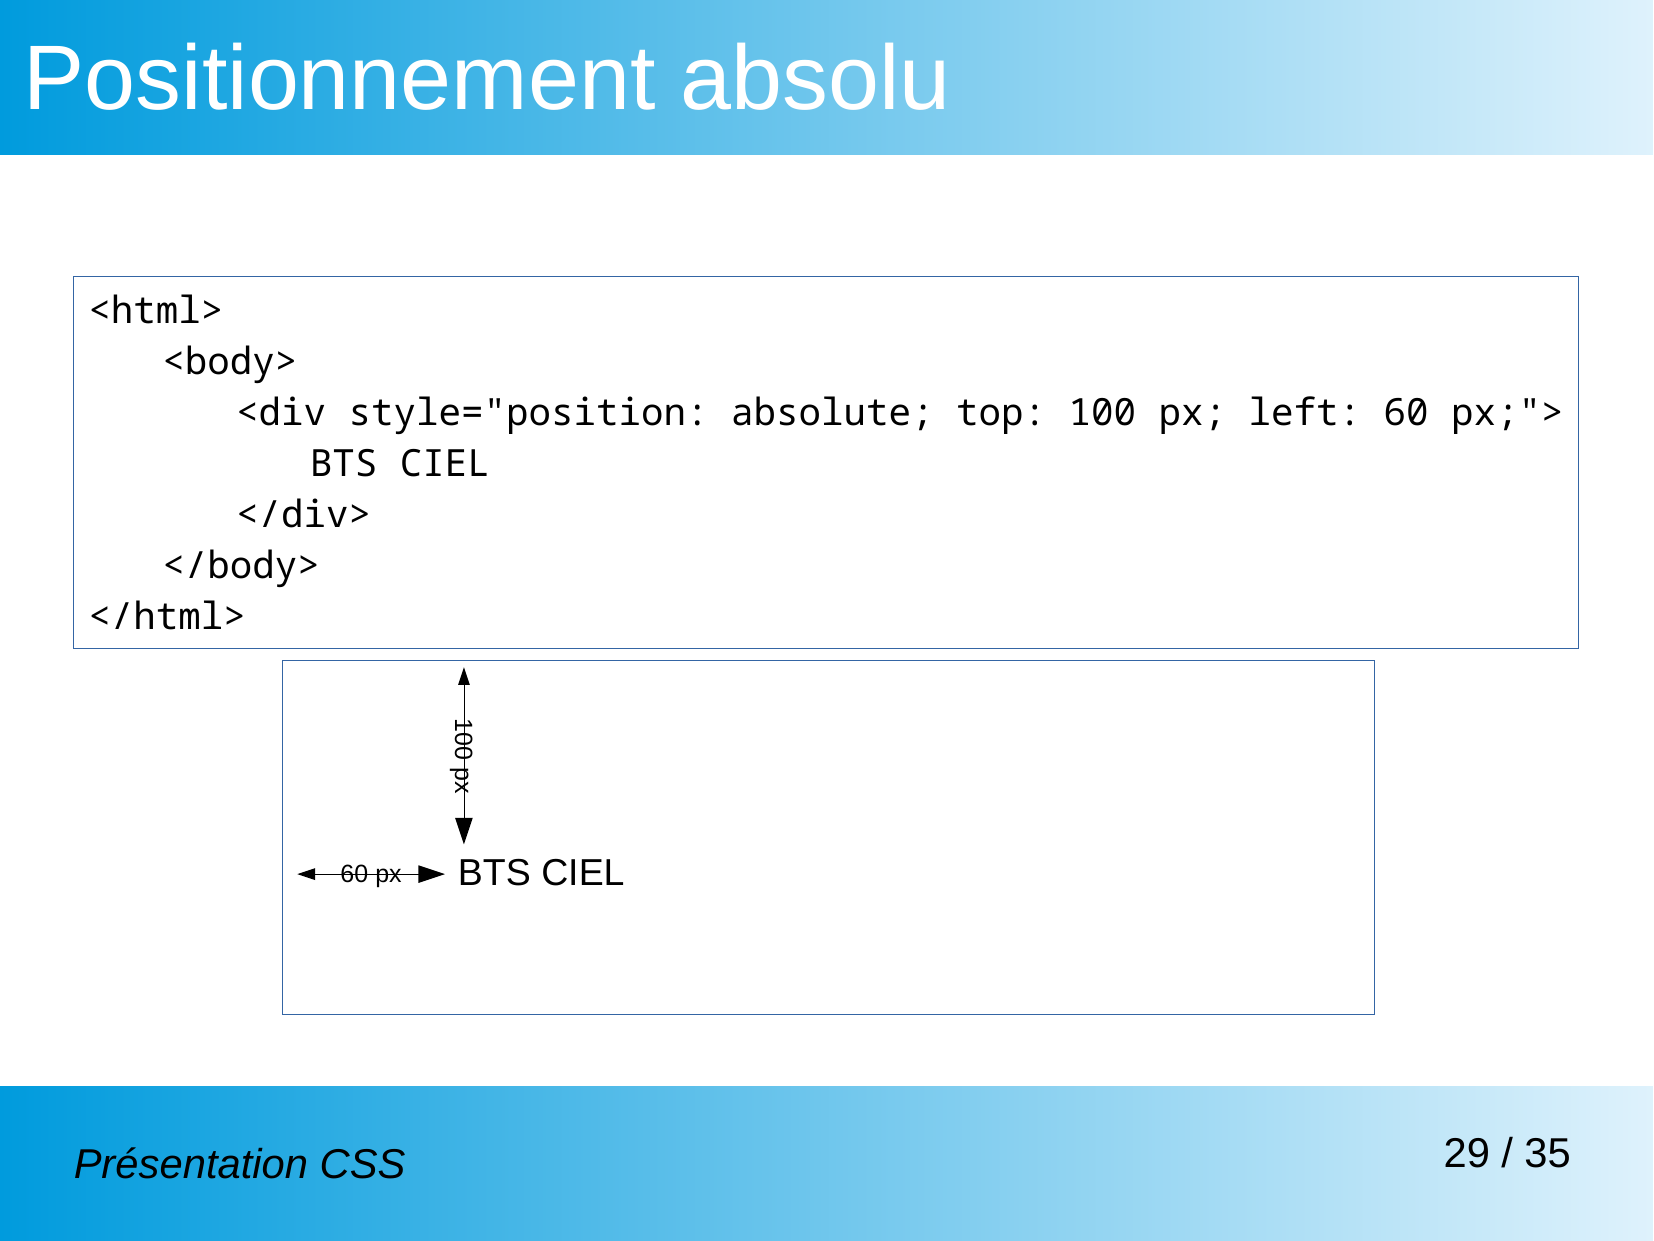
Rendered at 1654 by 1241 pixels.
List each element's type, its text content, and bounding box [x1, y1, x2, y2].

text_box BTS CIEL [443, 844, 768, 903]
text_box <html> <body> <div style="position: absolute; top: 100 px; left: 60 px;"> BTS CIEL </div> </body> </html> [73, 276, 1579, 596]
title Positionnement absolu [23, 25, 1512, 130]
